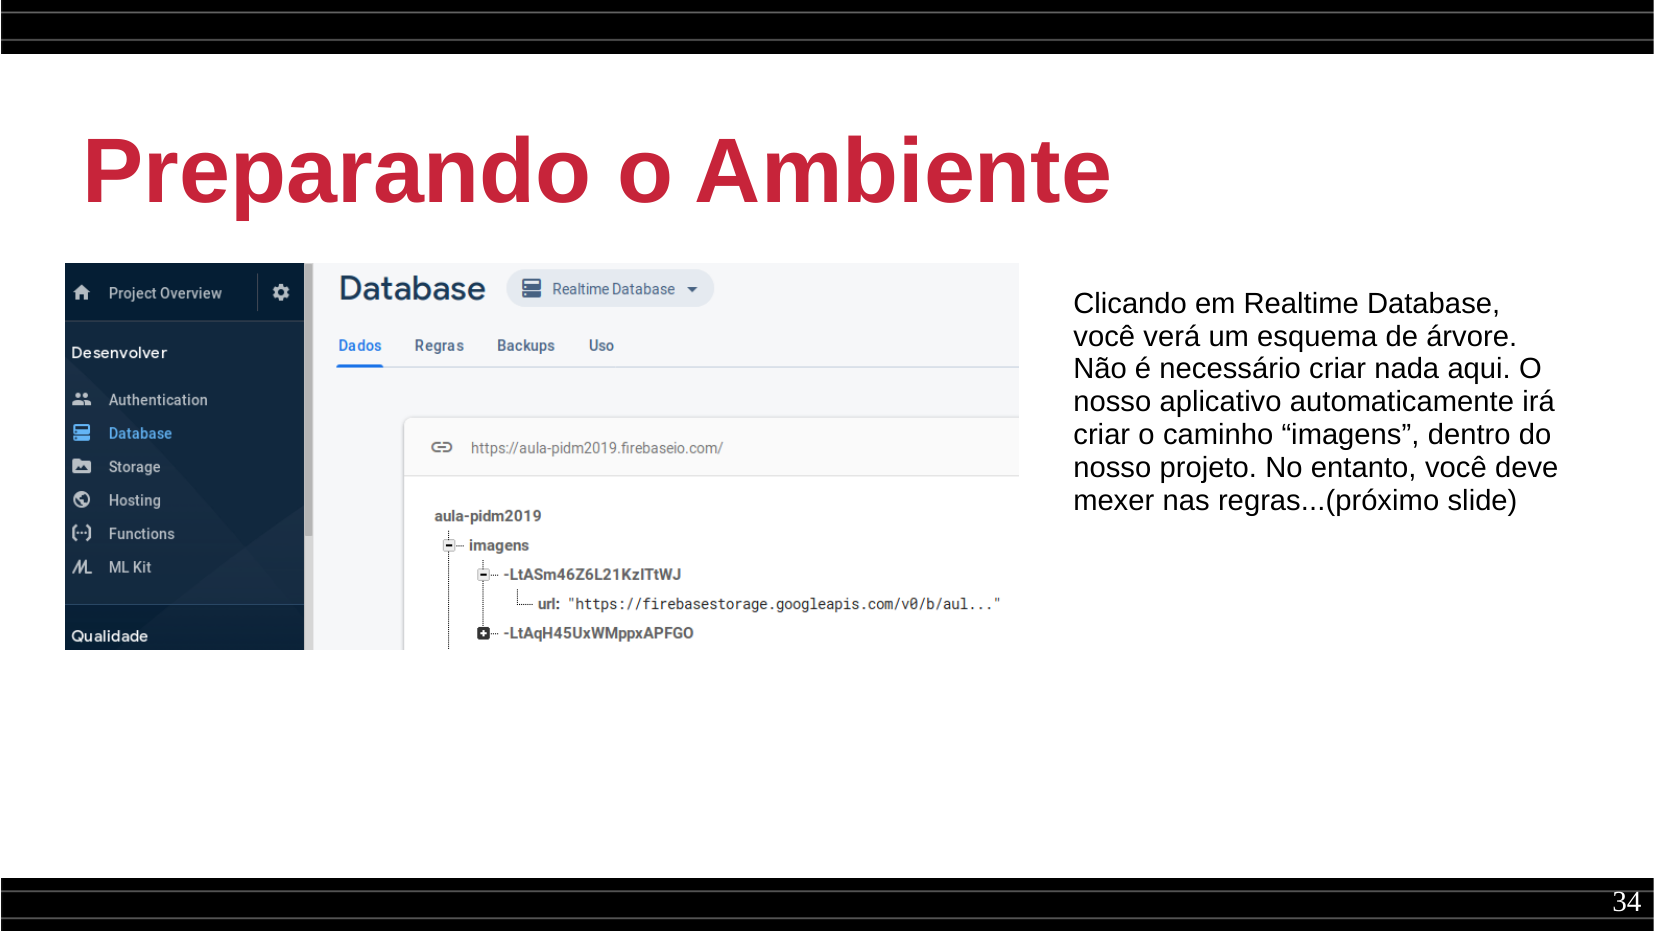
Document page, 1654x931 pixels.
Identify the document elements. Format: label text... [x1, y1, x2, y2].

picture [1, 0, 1654, 54]
title Preparando o Ambiente [82, 92, 1571, 249]
picture [65, 263, 1019, 650]
picture [1, 878, 1654, 931]
text_box Clicando em Realtime Database, você verá um esquema de árvore. Não é necessário criar nada aqui. O nosso aplicativo automaticamente irá criar o caminho “imagens”, dentro do nosso projeto. No entanto, você deve mexer nas regras...(próximo slide) [1058, 279, 1578, 524]
